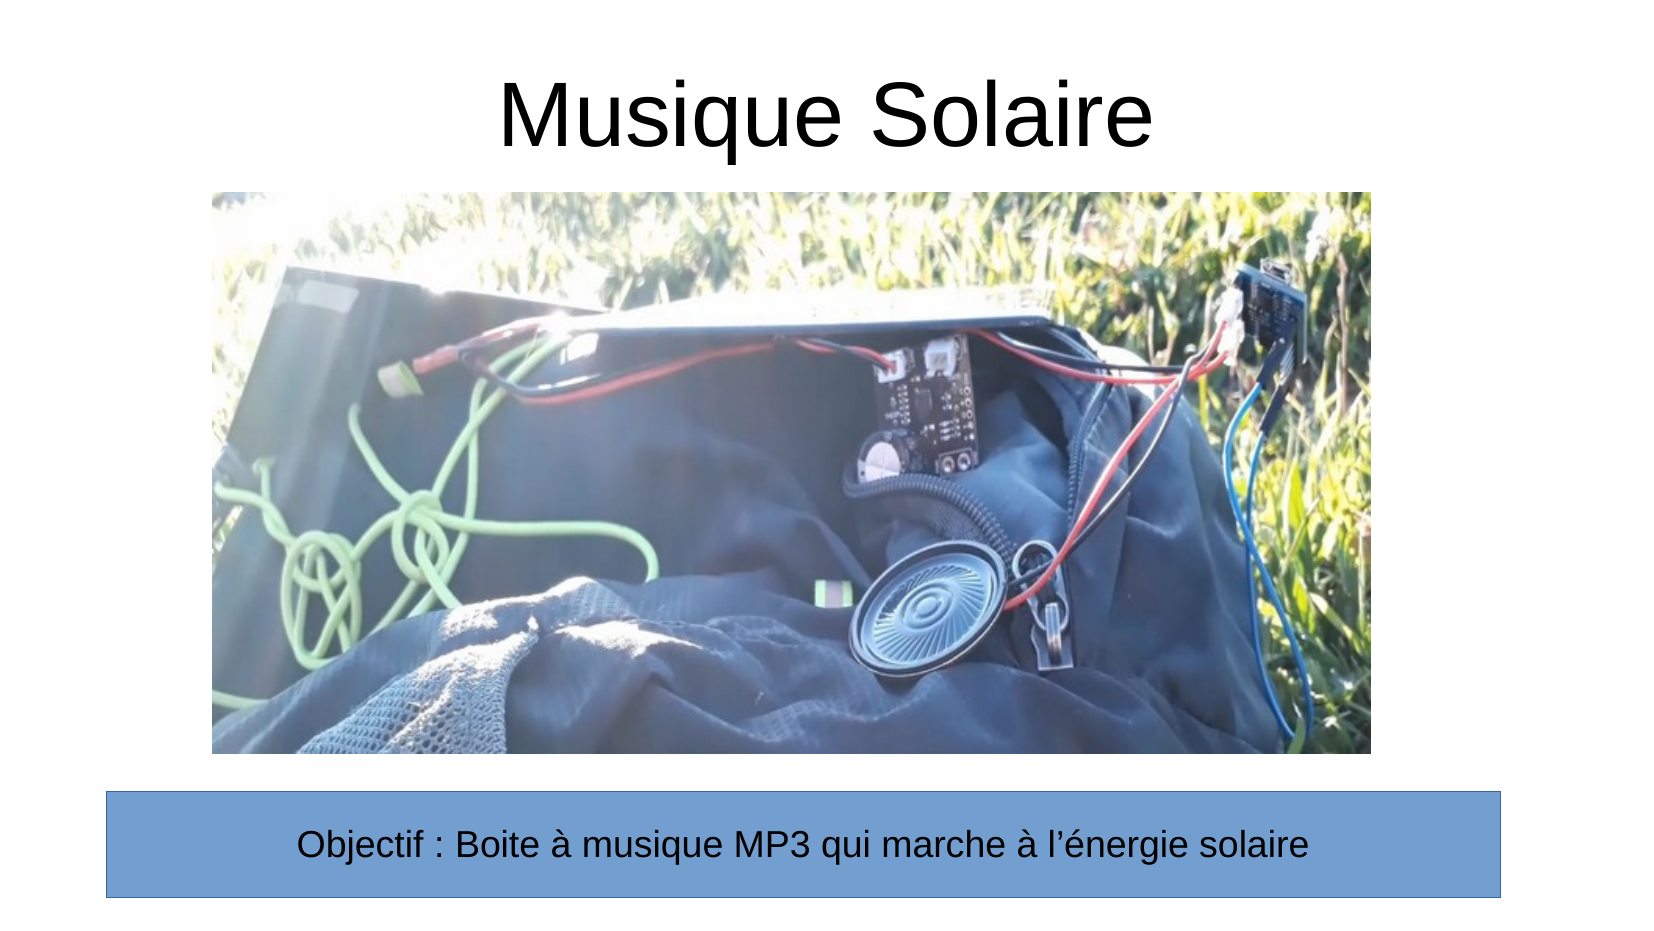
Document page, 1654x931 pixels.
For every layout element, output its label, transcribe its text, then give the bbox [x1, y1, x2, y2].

text_box Objectif : Boite à musique MP3 qui marche à l’énergie solaire [106, 791, 1501, 898]
picture [212, 192, 1371, 754]
title Musique Solaire [82, 37, 1571, 193]
